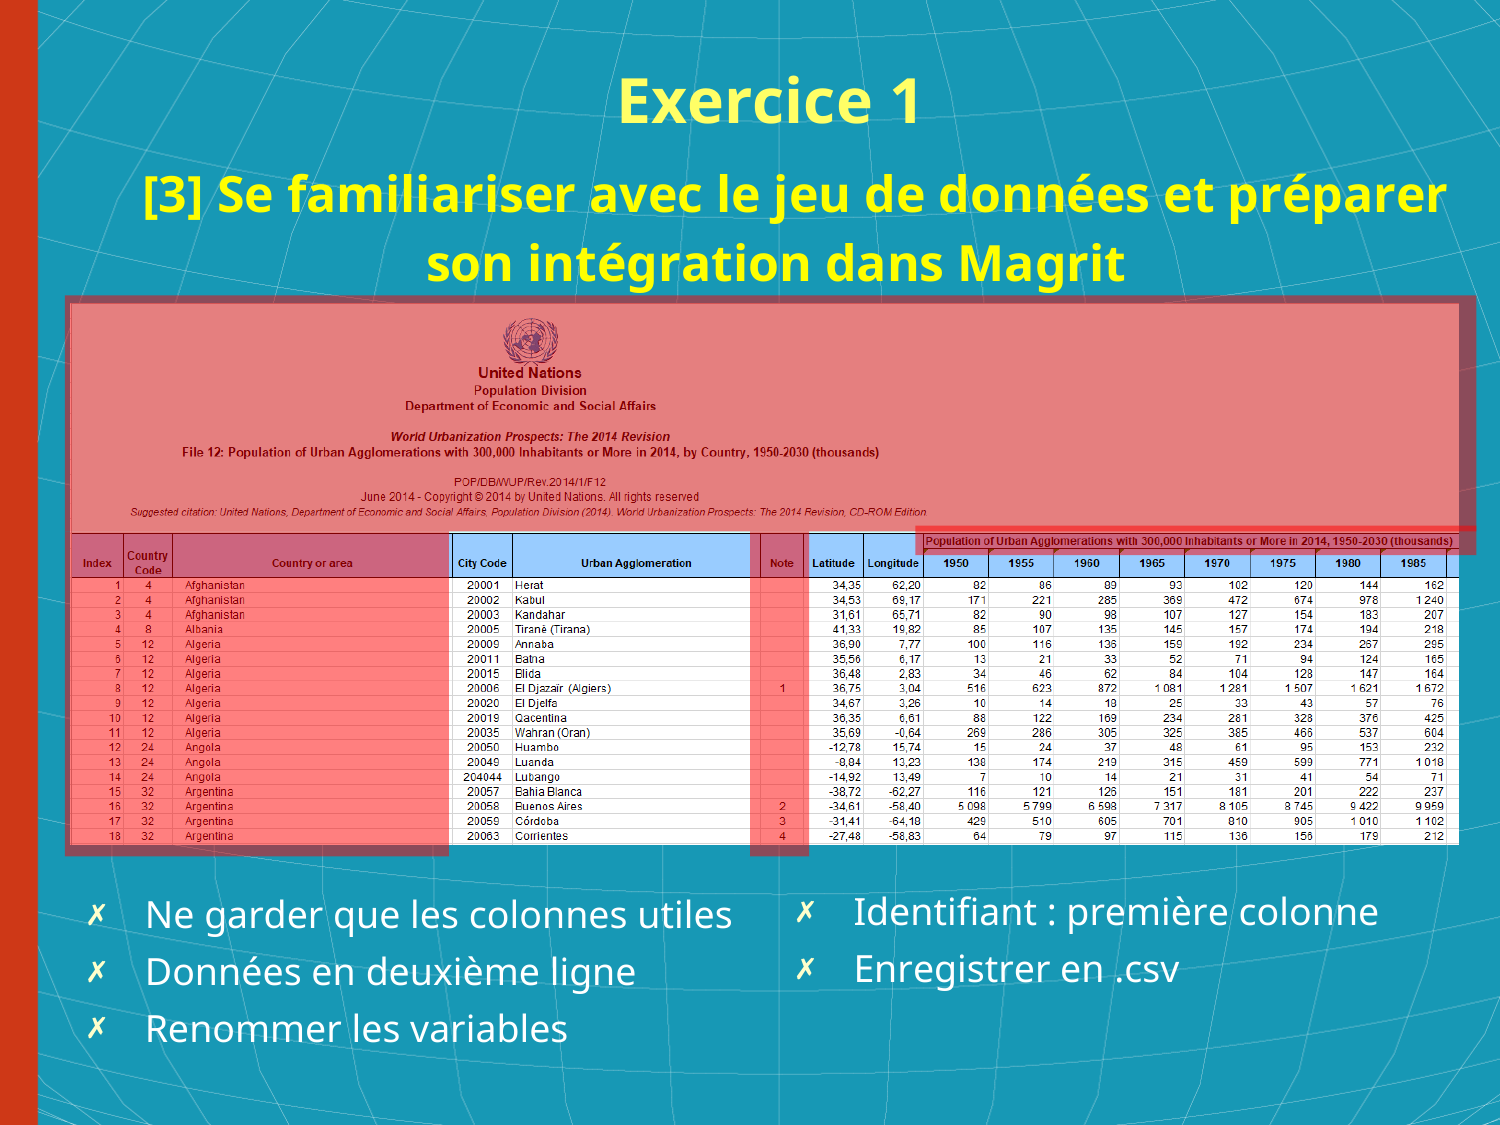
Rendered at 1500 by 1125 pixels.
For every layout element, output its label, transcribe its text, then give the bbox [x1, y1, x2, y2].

list Identifiant : première colonne Enregistrer en .csv [797, 885, 1477, 1112]
title Exercice 1 [65, 20, 1477, 159]
list [3] Se familiariser avec le jeu de données et préparer son intégration dans Magrit [59, 159, 1477, 813]
picture [0, 0, 1500, 1125]
text_box [64, 813, 449, 857]
list Ne garder que les colonnes utiles Données en deuxième ligne Renommer les variables [88, 888, 768, 1125]
text_box [750, 813, 810, 857]
